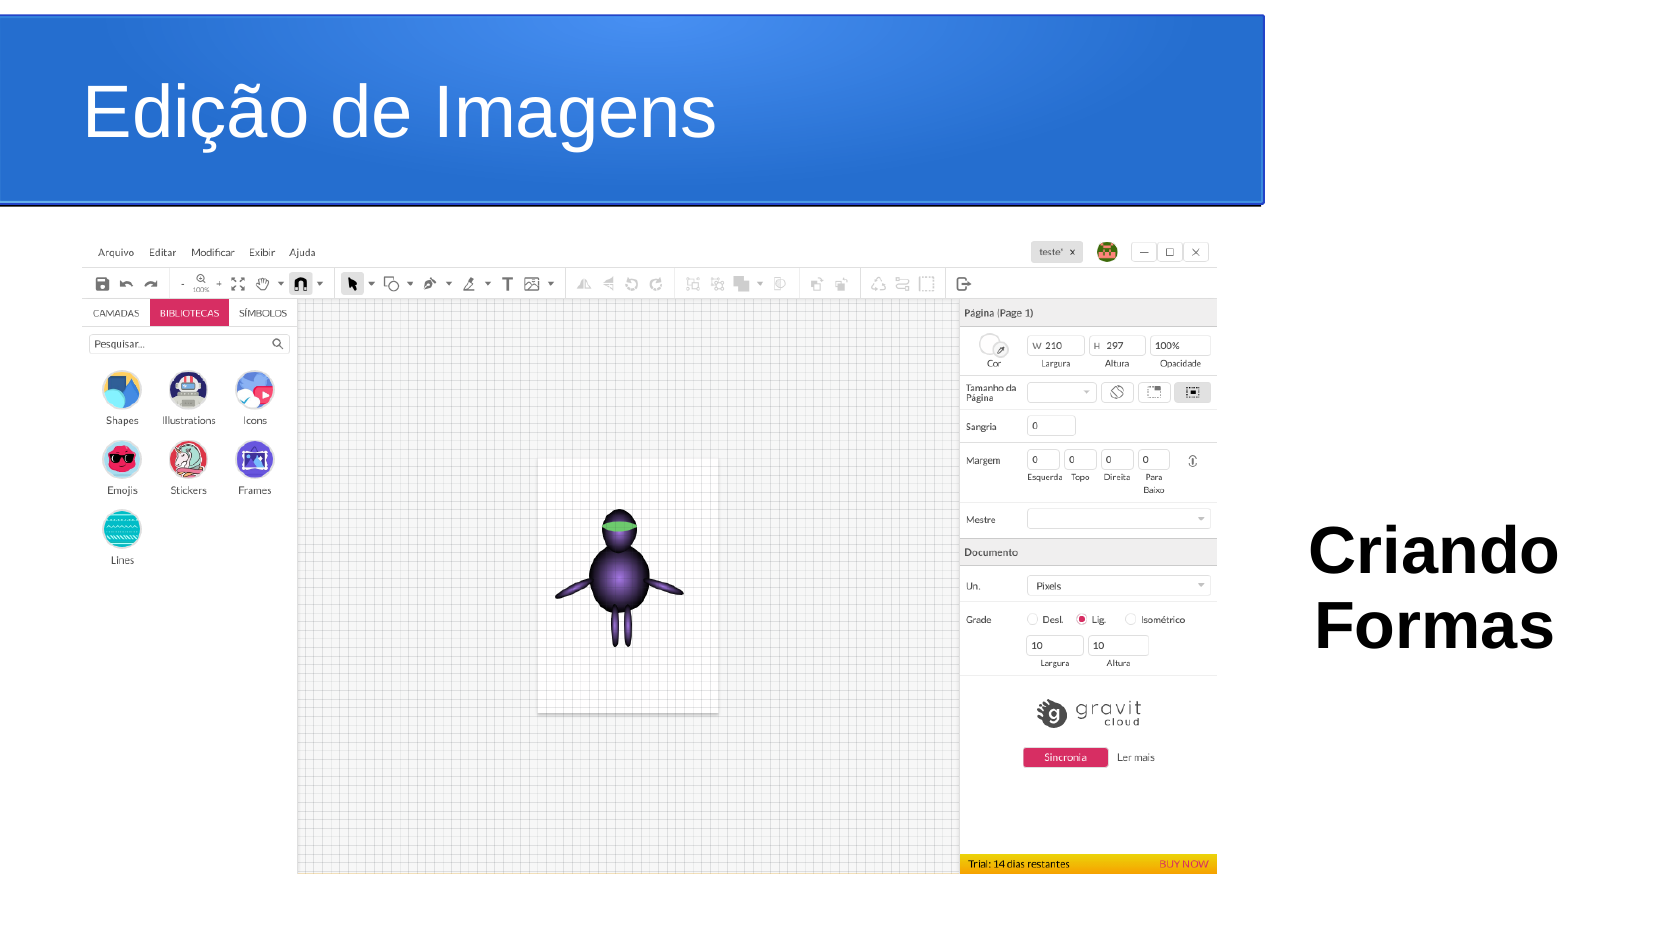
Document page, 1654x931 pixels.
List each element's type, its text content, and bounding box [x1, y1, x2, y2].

title Edição de Imagens [82, 35, 1235, 189]
picture [82, 236, 1217, 875]
subtitle Criando Formas [1217, 513, 1654, 738]
